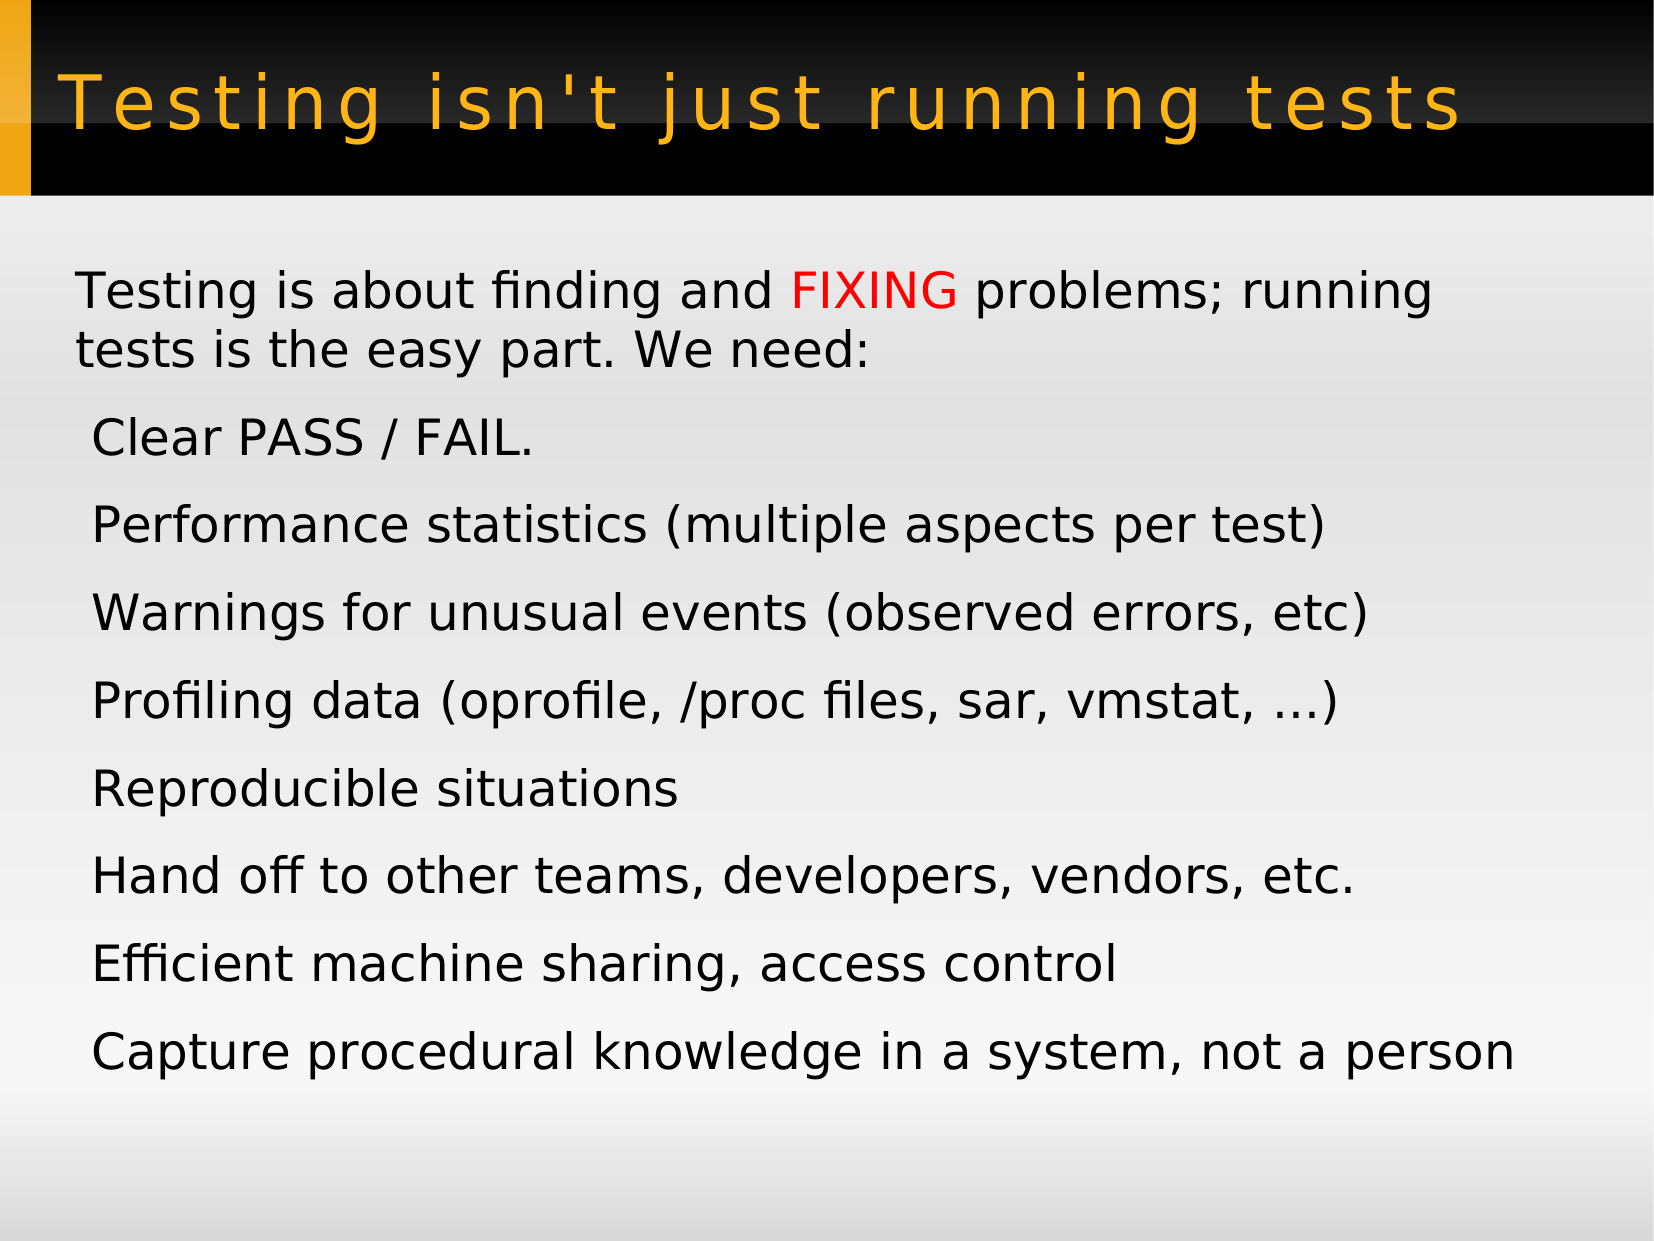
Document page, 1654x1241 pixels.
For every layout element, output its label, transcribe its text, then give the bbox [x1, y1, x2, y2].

title Testing isn't just running tests [59, 29, 1654, 178]
picture [0, 0, 1654, 1241]
list Testing is about finding and FIXING problems; running tests is the easy part. We need: Clear PASS / FAIL. Performance statistics (multiple aspects per test) Warnings for unusual events (observed errors, etc) Profiling data (oprofile, /proc files, sar, vmstat, ...) Reproducible situations Hand off to other teams, developers, vendors, etc. Efficient machine sharing, access control Capture procedural knowledge in a system, not a person [75, 262, 1564, 1082]
